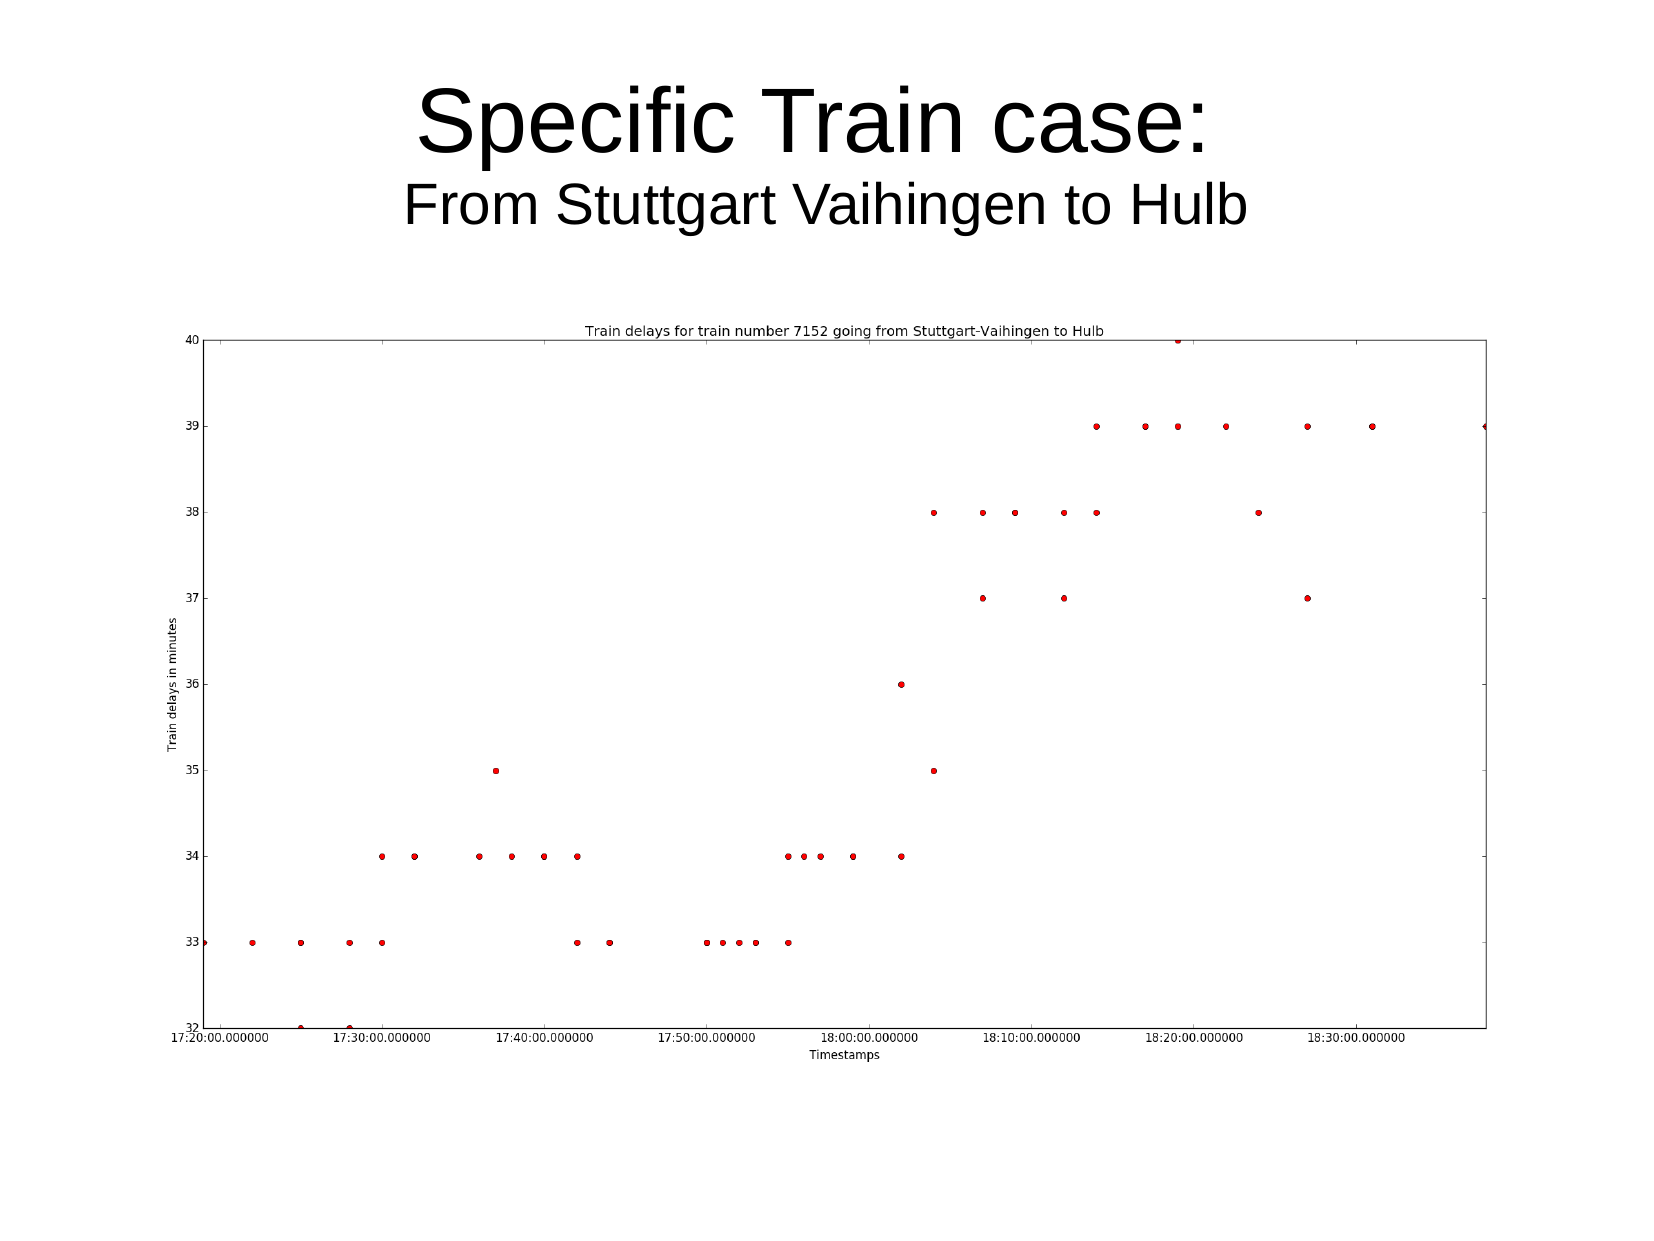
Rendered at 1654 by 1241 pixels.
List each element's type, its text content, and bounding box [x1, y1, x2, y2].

picture [0, 254, 1651, 1114]
title Specific Train case: From Stuttgart Vaihingen to Hulb [82, 49, 1571, 254]
